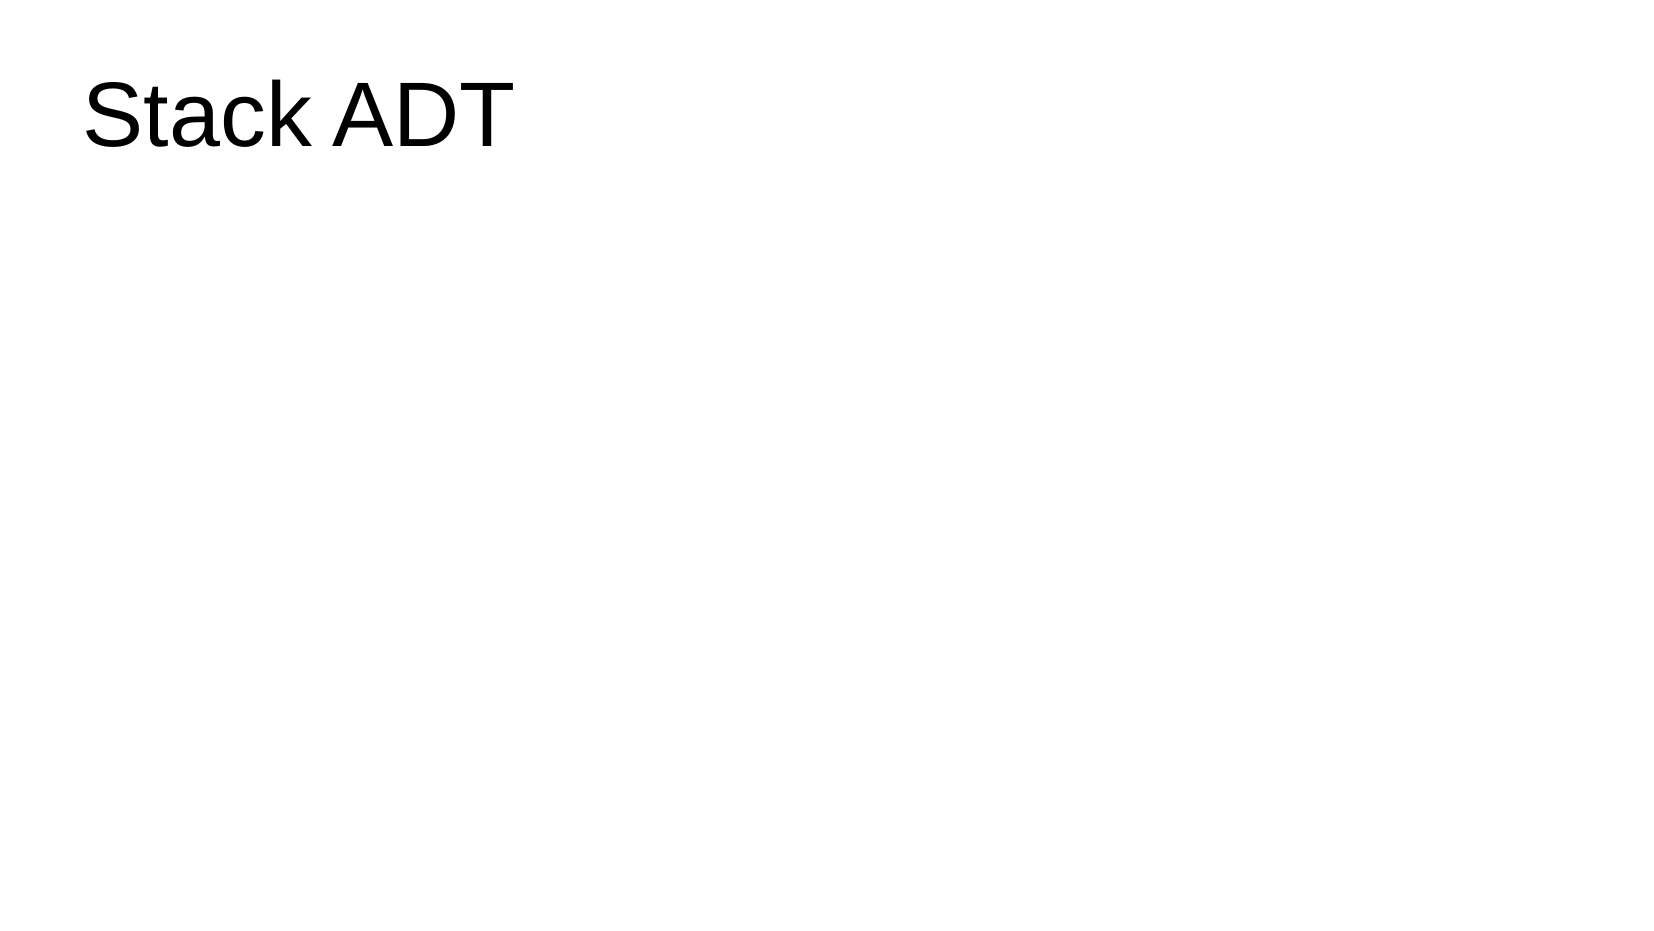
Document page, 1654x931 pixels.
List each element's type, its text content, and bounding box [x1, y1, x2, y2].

title Stack ADT [82, 37, 1571, 193]
